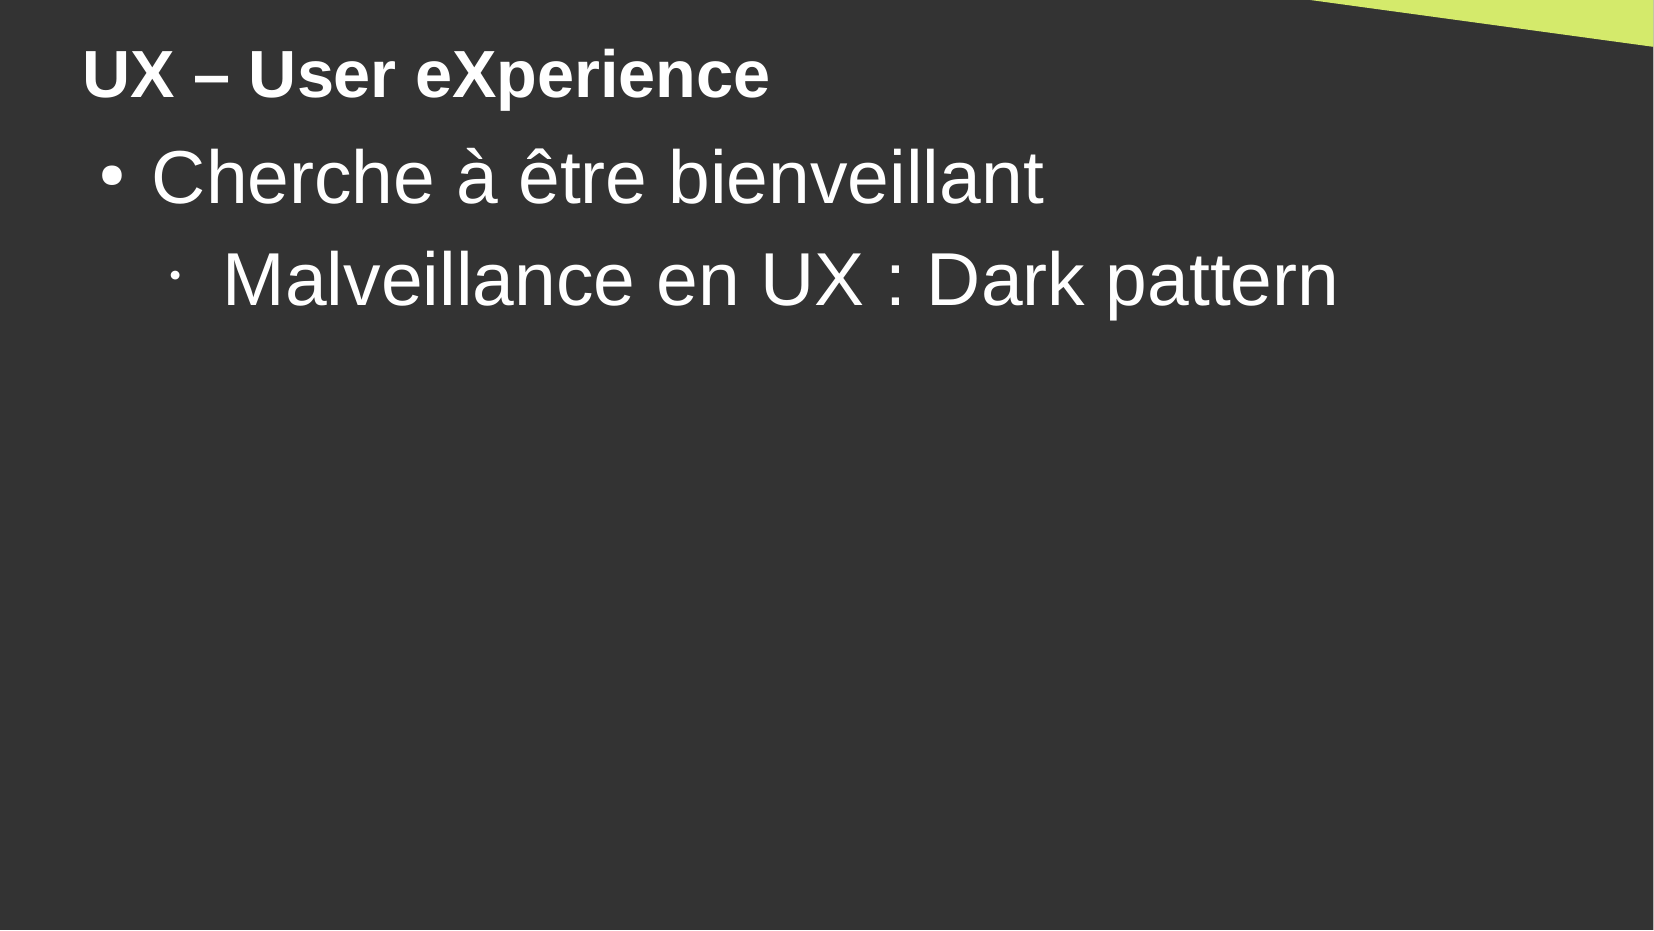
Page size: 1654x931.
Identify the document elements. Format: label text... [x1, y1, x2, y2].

text_box [1310, 0, 1654, 47]
list Cherche à être bienveillant Malveillance en UX : Dark pattern [80, 135, 1620, 827]
title UX – User eXperience [82, 37, 1571, 114]
